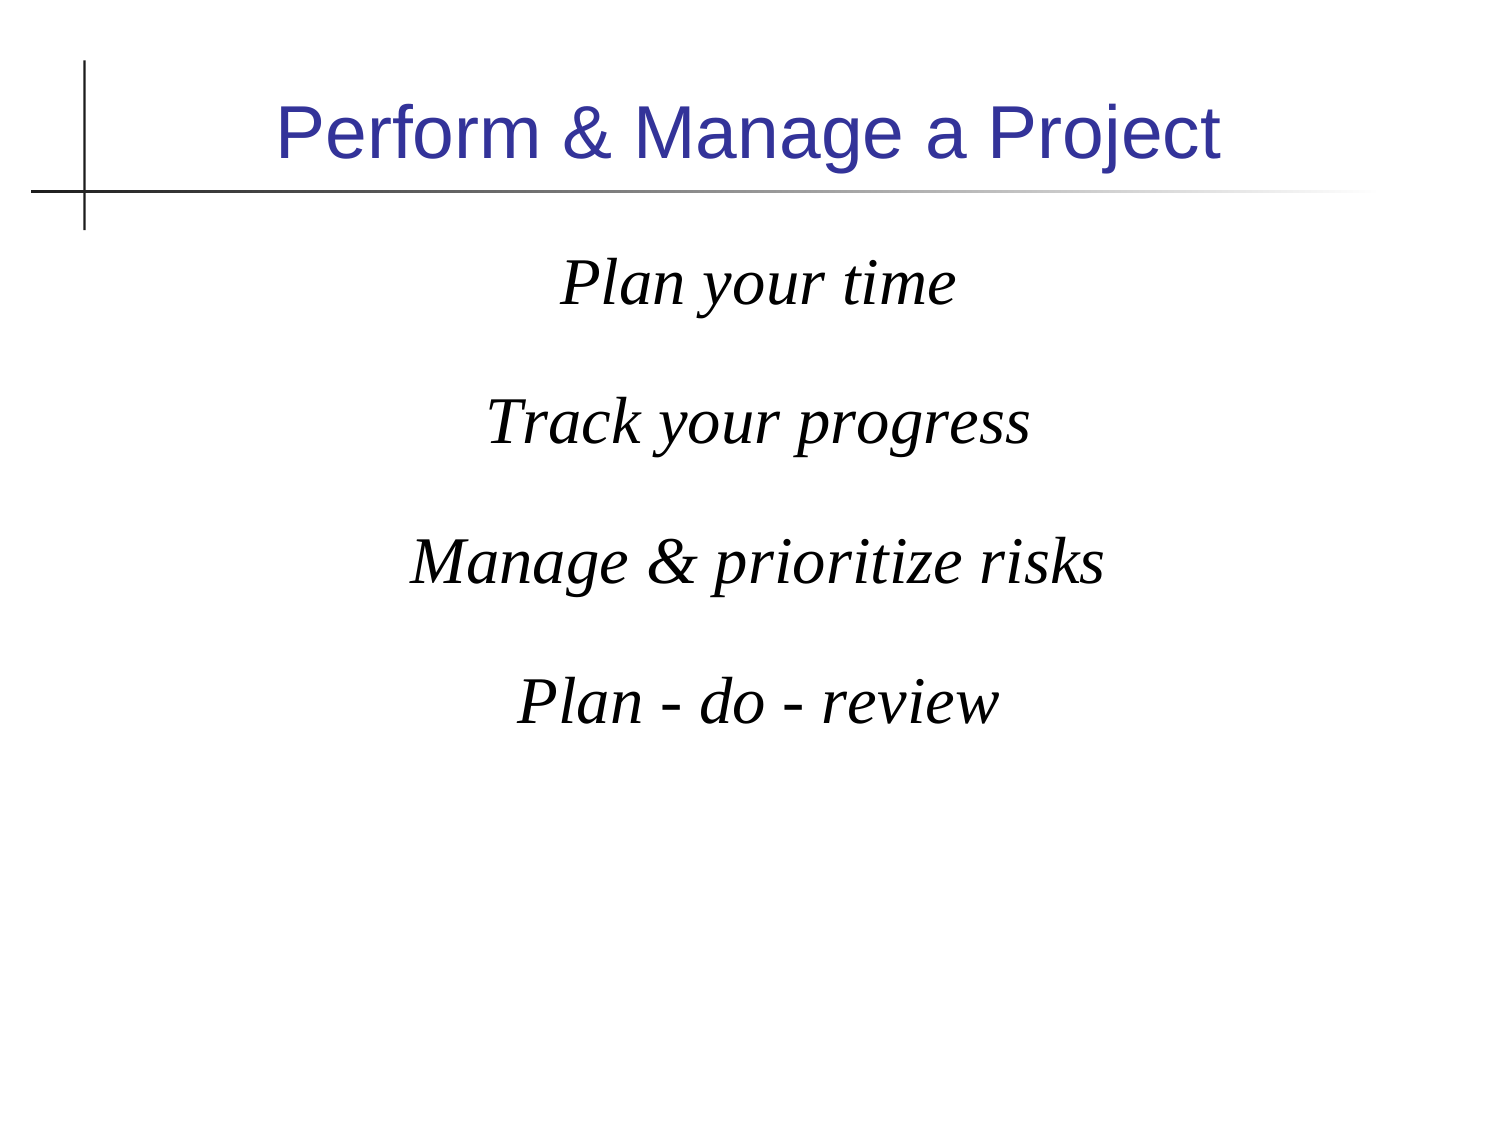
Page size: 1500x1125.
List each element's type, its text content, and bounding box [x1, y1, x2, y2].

list Plan your time Track your progress Manage & prioritize risks Plan - do - review [110, 229, 1408, 960]
title Perform & Manage a Project [100, 42, 1397, 182]
